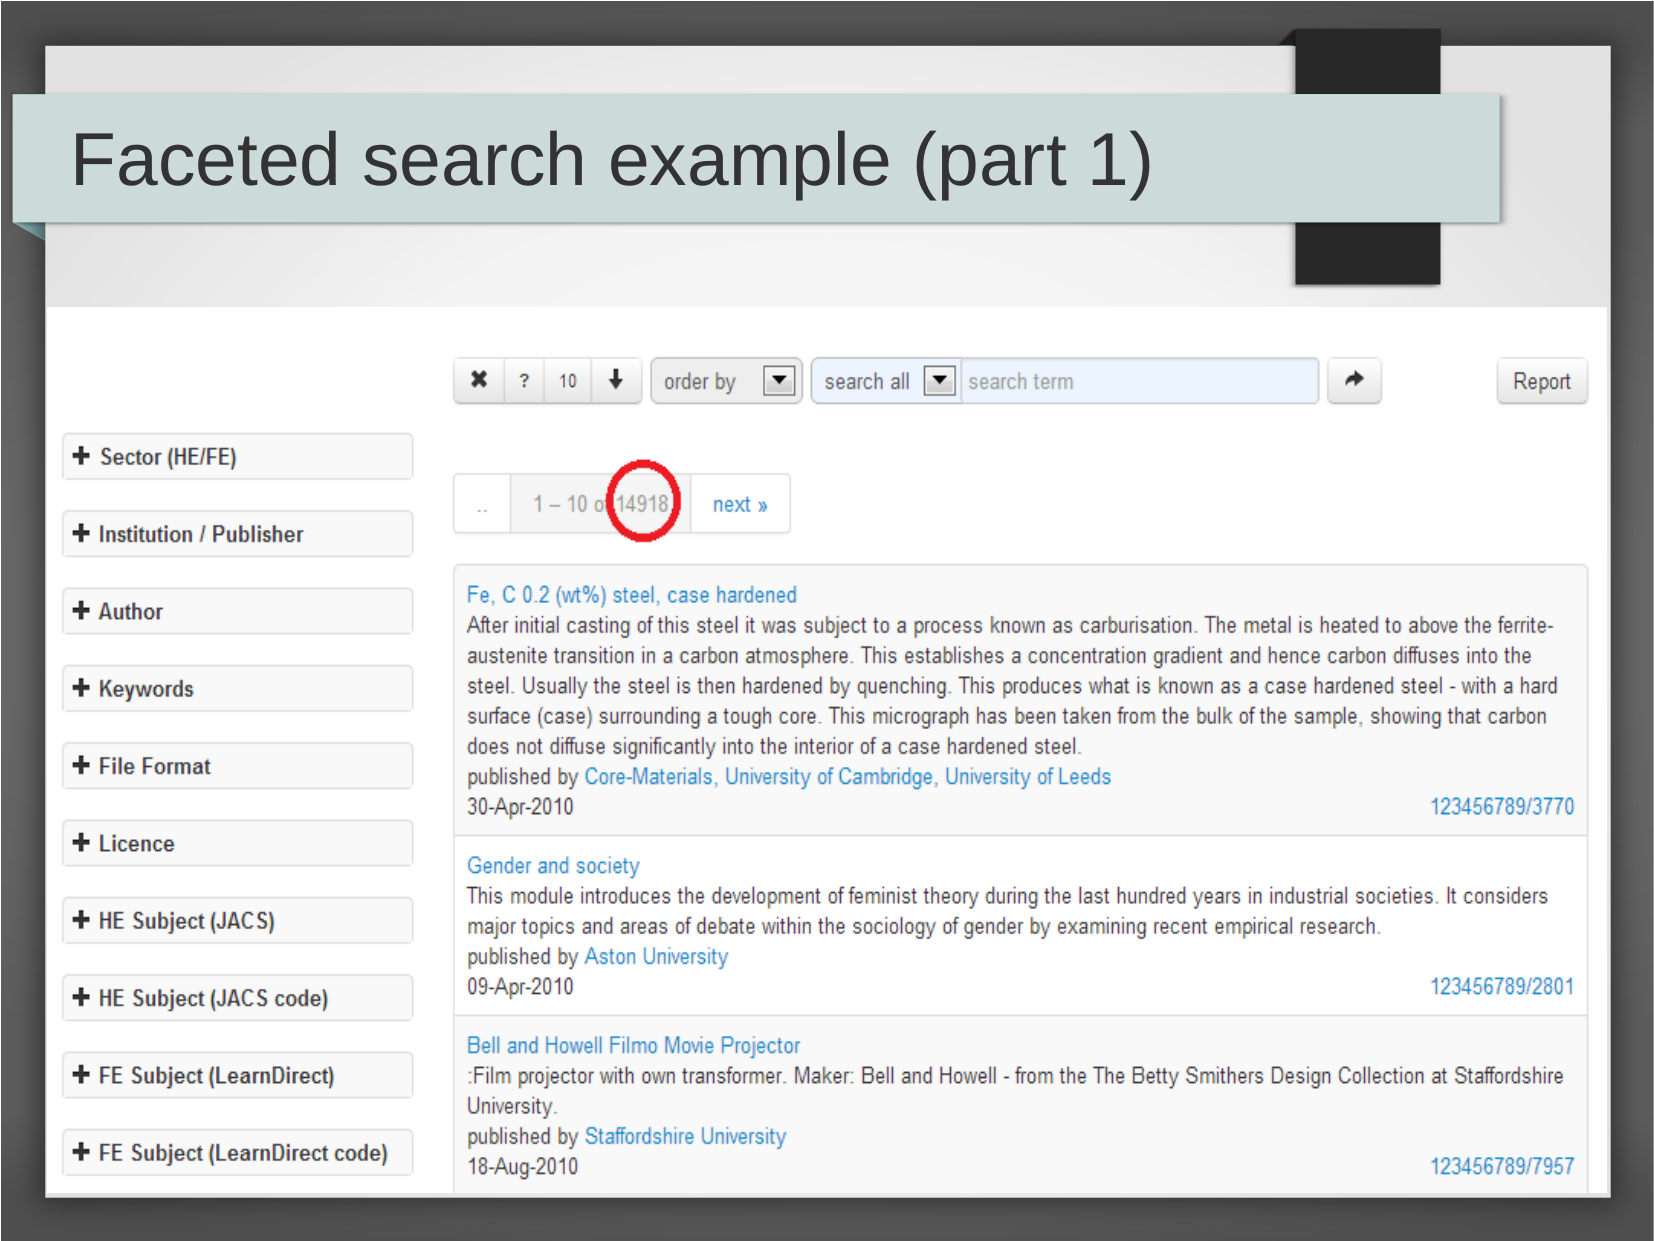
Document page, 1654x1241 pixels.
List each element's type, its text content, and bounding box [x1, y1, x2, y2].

title Faceted search example (part 1) [70, 106, 1229, 213]
picture [1, 1, 1654, 1241]
